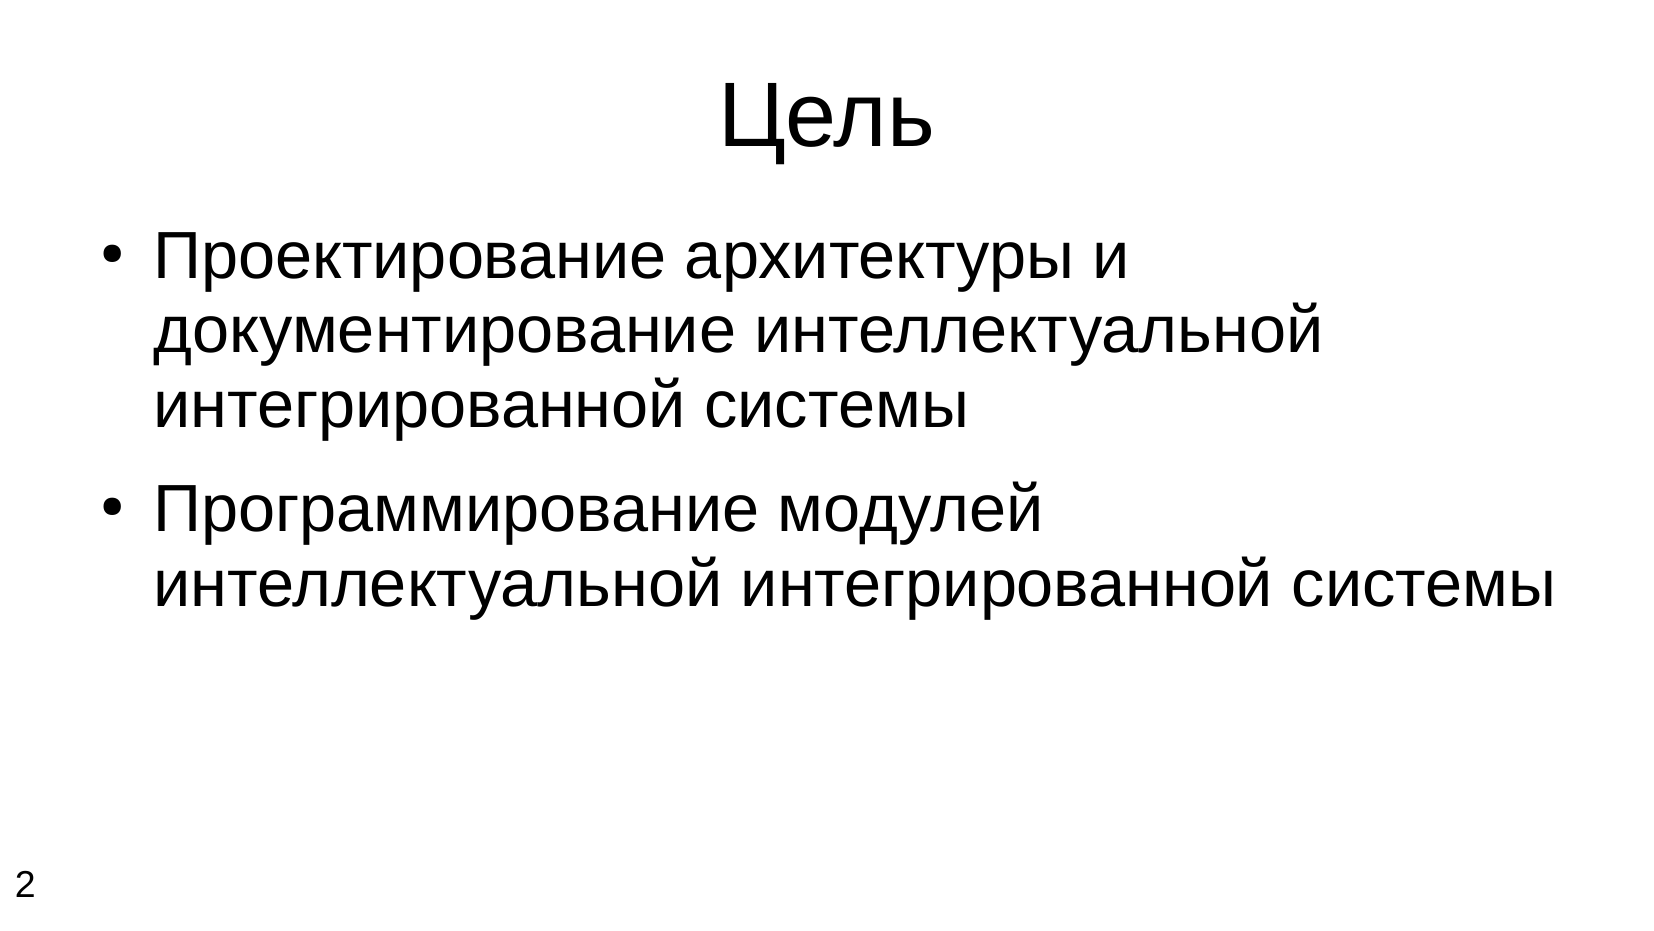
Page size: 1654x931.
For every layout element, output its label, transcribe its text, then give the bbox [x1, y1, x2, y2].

text_box <номер> [0, 856, 562, 927]
title Цель [82, 37, 1571, 193]
list Проектирование архитектуры и документирование интеллектуальной интегрированной системы Программирование модулей интеллектуальной интегрированной системы [82, 217, 1571, 758]
